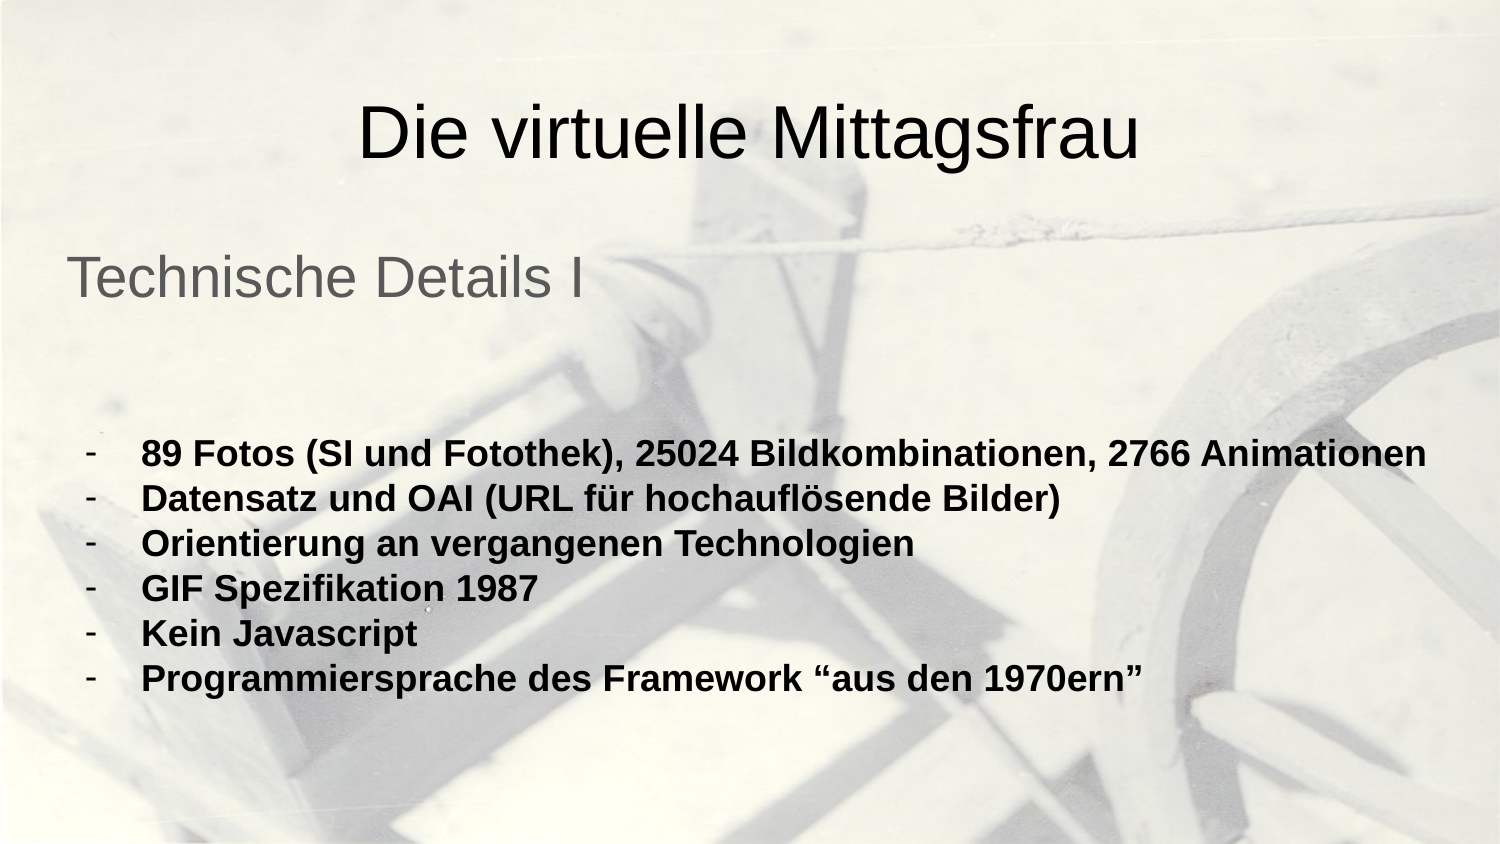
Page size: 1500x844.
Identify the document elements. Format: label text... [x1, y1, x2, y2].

picture [0, 0, 1500, 844]
title Die virtuelle Mittagsfrau [51, 71, 1449, 189]
subtitle Technische Details I 89 Fotos (SI und Fotothek), 25024 Bildkombinationen, 2766 Animationen Datensatz und OAI (URL für hochauflösende Bilder) Orientierung an vergangenen Technologien GIF Spezifikation 1987 Kein Javascript Programmiersprache des Framework “aus den 1970ern” [51, 223, 1500, 725]
